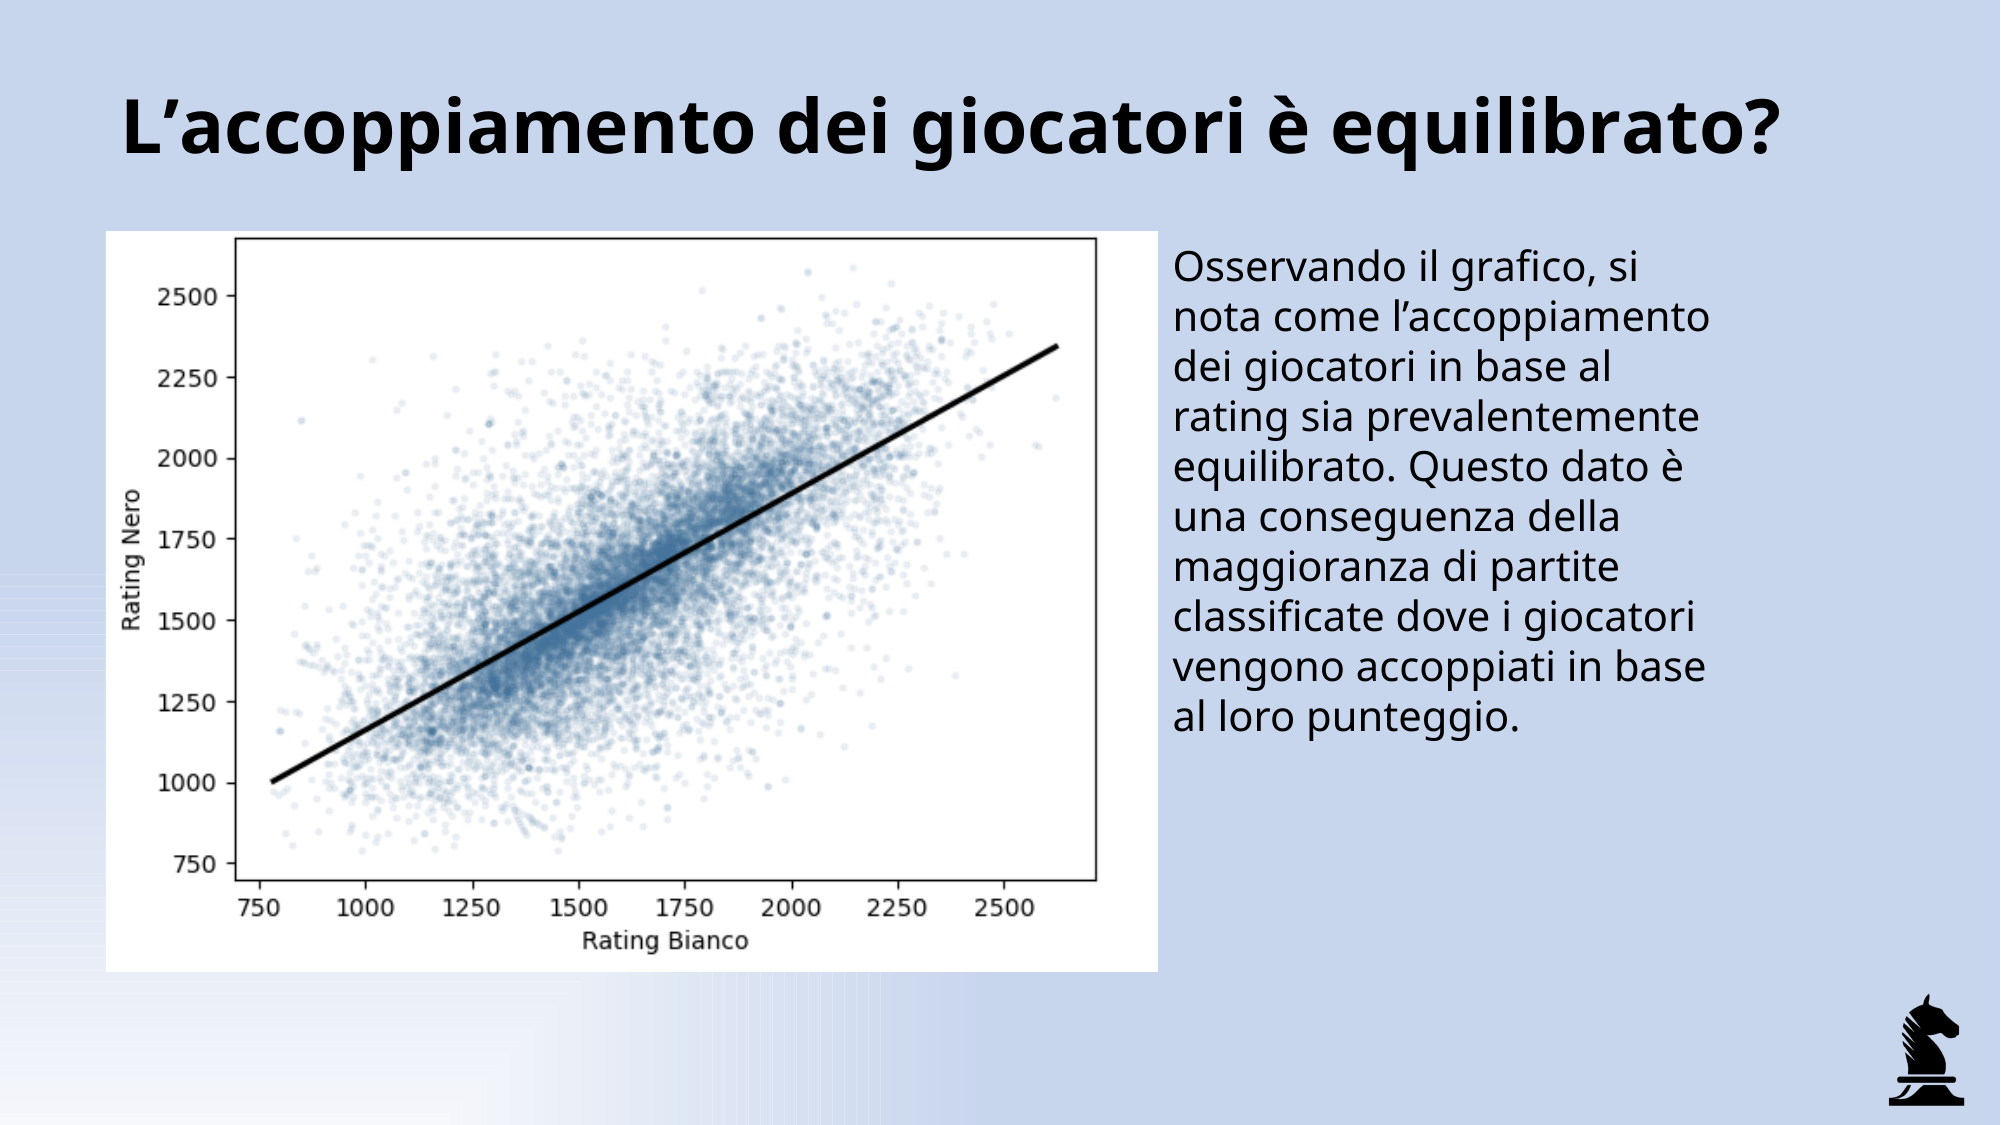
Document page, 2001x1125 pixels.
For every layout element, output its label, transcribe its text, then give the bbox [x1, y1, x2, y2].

text_box L’accoppiamento dei giocatori è equilibrato? [105, 71, 1895, 178]
picture [105, 231, 1158, 972]
text_box Osservando il grafico, si nota come l’accoppiamento dei giocatori in base al rating sia prevalentemente equilibrato. Questo dato è una conseguenza della maggioranza di partite classificate dove i giocatori vengono accoppiati in base al loro punteggio. [1157, 231, 1729, 752]
picture [1850, 975, 2000, 1125]
